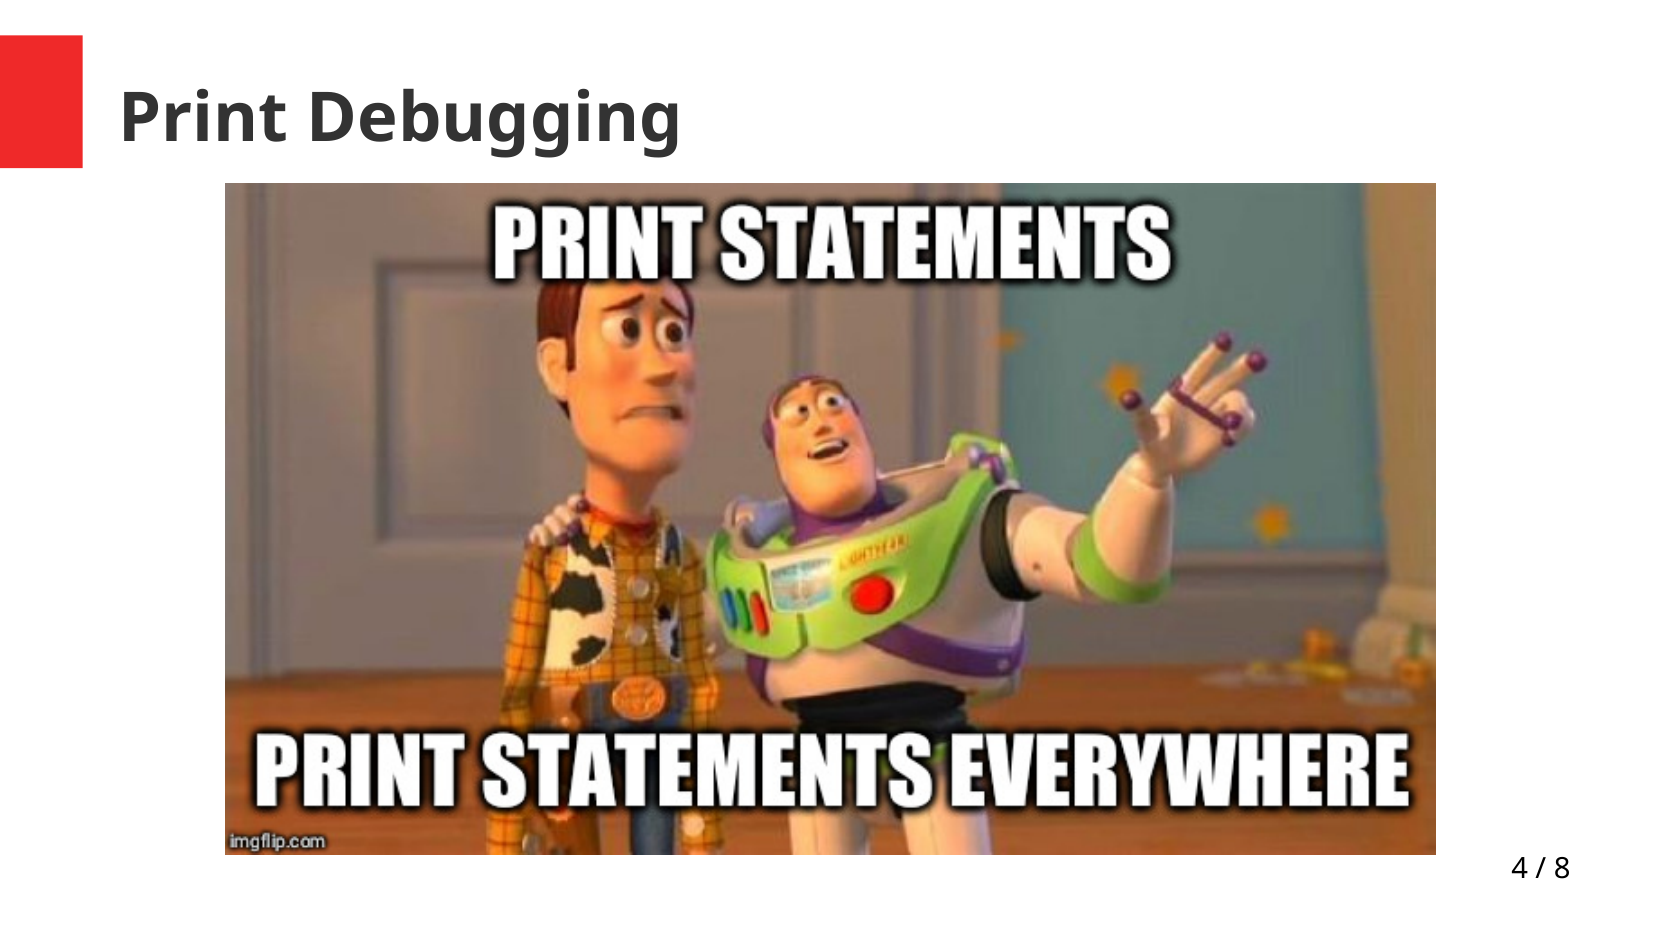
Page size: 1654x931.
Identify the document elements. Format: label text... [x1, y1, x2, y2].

title Print Debugging [118, 36, 1571, 193]
picture [225, 183, 1436, 856]
